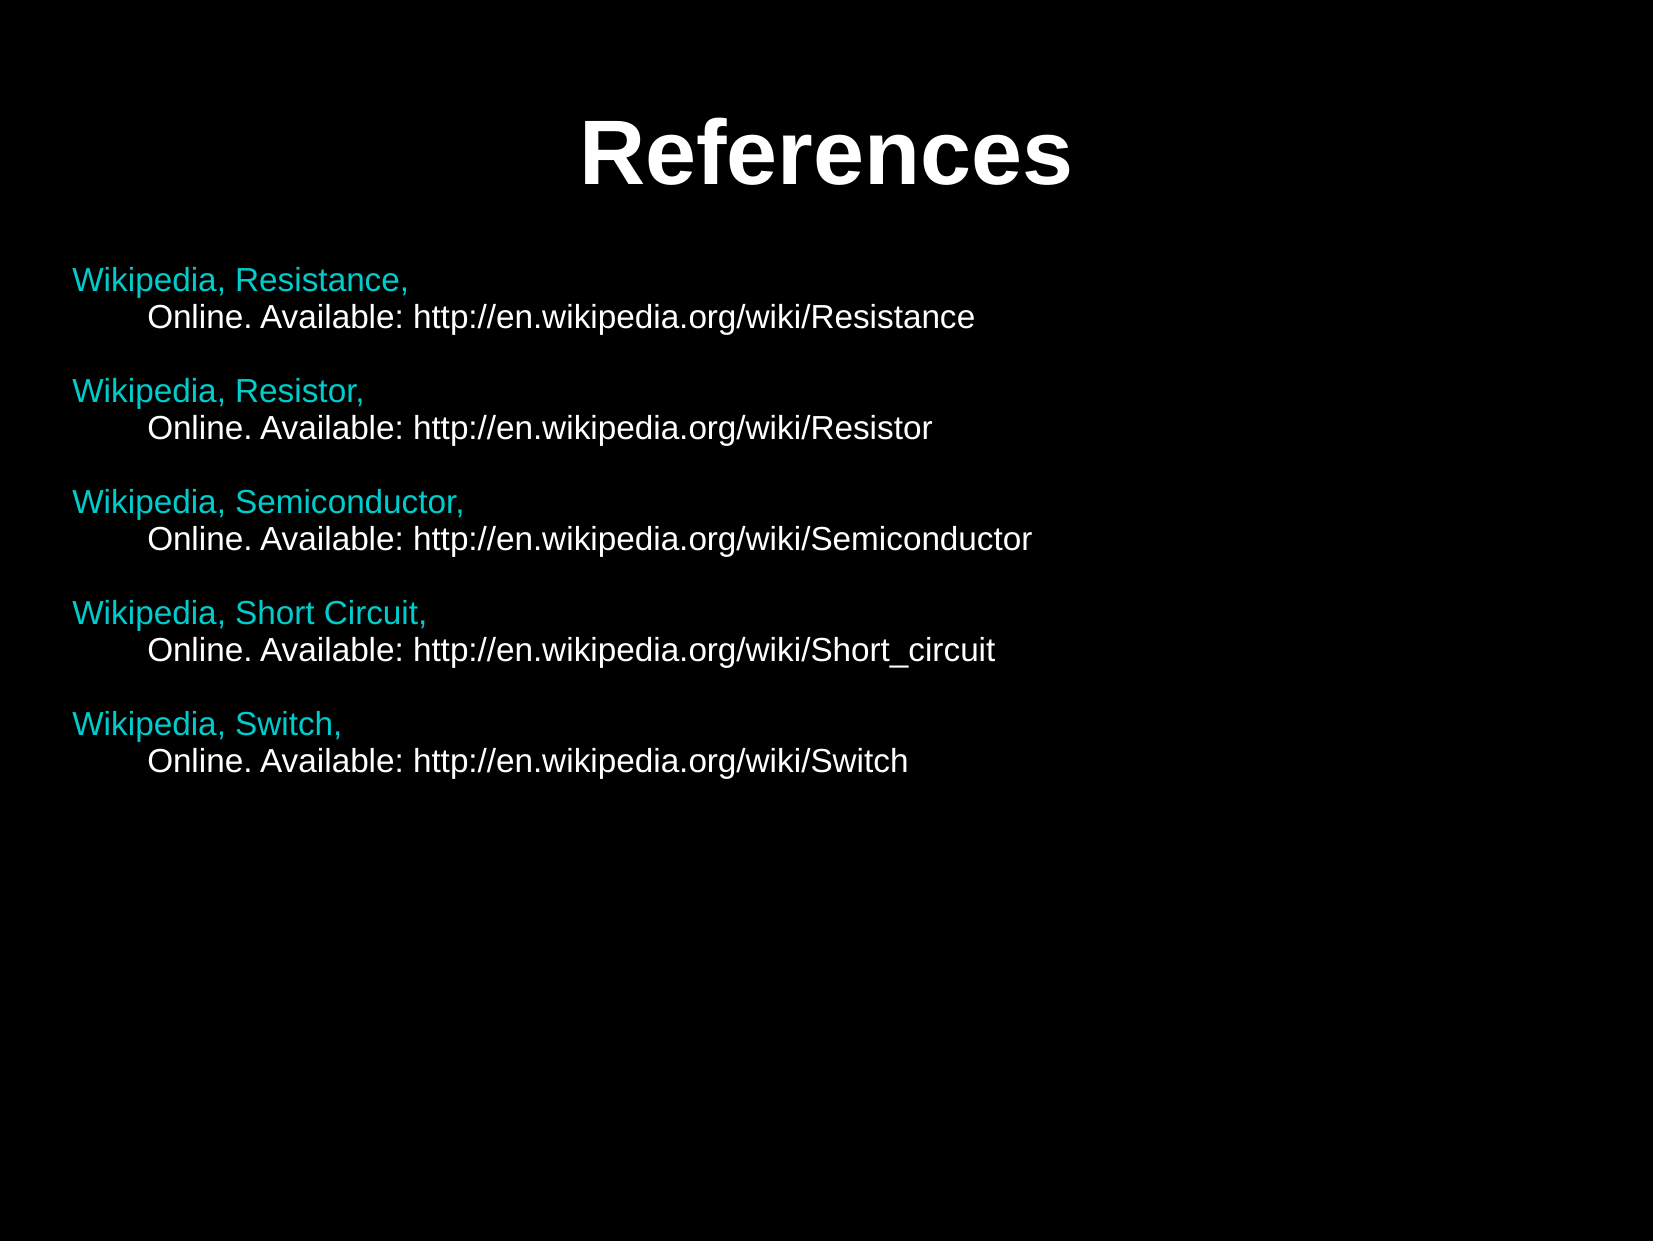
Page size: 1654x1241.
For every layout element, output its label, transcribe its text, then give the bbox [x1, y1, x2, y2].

subtitle Wikipedia, Resistance, Online. Available: http://en.wikipedia.org/wiki/Resistance Wikipedia, Resistor, Online. Available: http://en.wikipedia.org/wiki/Resistor Wikipedia, Semiconductor, Online. Available: http://en.wikipedia.org/wiki/Semiconductor Wikipedia, Short Circuit, Online. Available: http://en.wikipedia.org/wiki/Short_circuit Wikipedia, Switch, Online. Available: http://en.wikipedia.org/wiki/Switch [72, 261, 1561, 1081]
title References [82, 49, 1571, 257]
